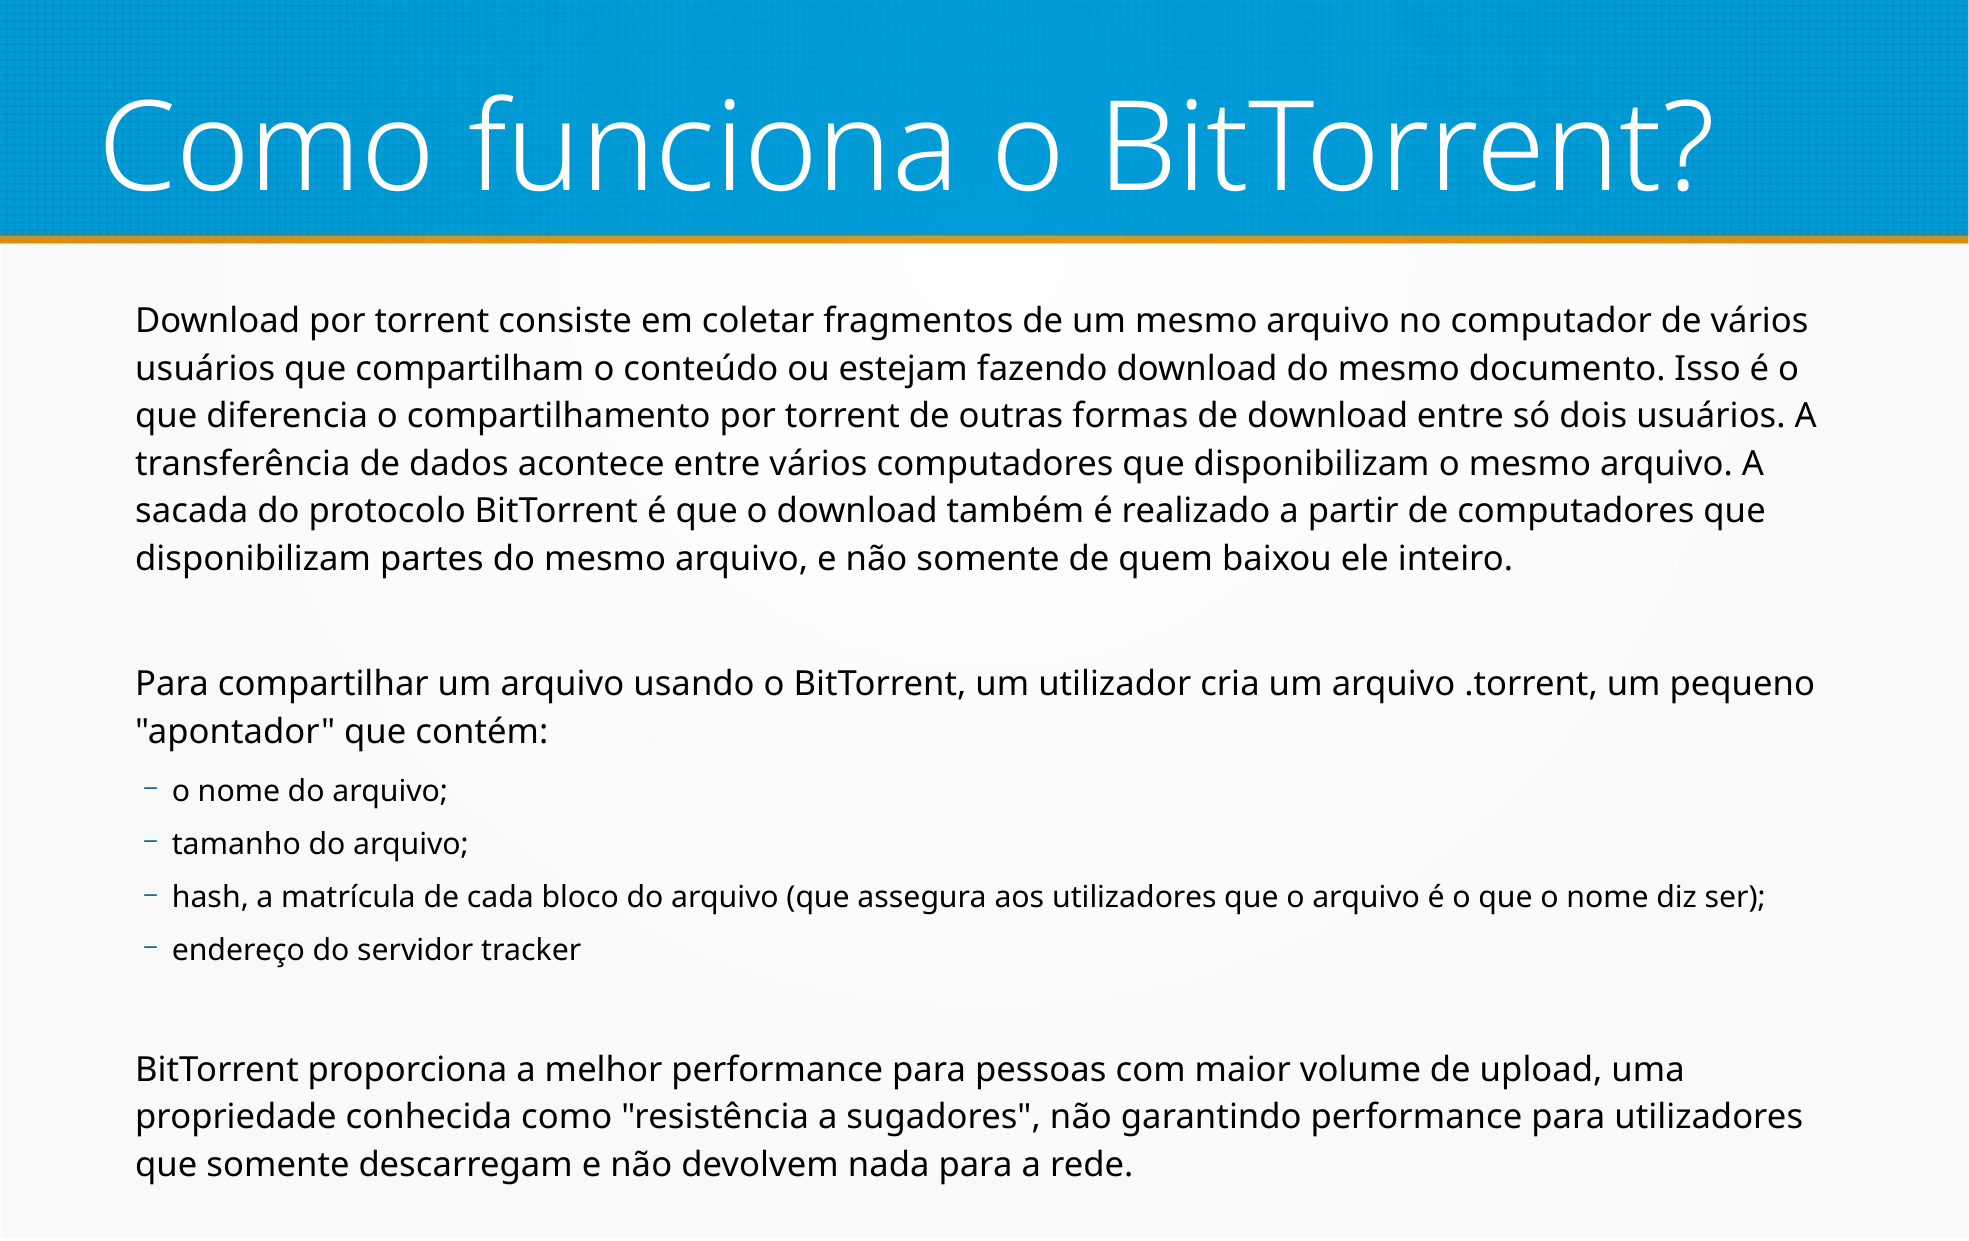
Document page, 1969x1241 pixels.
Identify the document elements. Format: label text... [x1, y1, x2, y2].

picture [0, 233, 1969, 1241]
title Como funciona o BitTorrent? [98, 19, 1870, 227]
list Download por torrent consiste em coletar fragmentos de um mesmo arquivo no computador de vários usuários que compartilham o conteúdo ou estejam fazendo download do mesmo documento. Isso é o que diferencia o compartilhamento por torrent de outras formas de download entre só dois usuários. A transferência de dados acontece entre vários computadores que disponibilizam o mesmo arquivo. A sacada do protocolo BitTorrent é que o download também é realizado a partir de computadores que disponibilizam partes do mesmo arquivo, e não somente de quem baixou ele inteiro. Para compartilhar um arquivo usando o BitTorrent, um utilizador cria um arquivo .torrent, um pequeno "apontador" que contém: o nome do arquivo; tamanho do arquivo; hash, a matrícula de cada bloco do arquivo (que assegura aos utilizadores que o arquivo é o que o nome diz ser); endereço do servidor tracker BitTorrent proporciona a melhor performance para pessoas com maior volume de upload, uma propriedade conhecida como "resistência a sugadores", não garantindo performance para utilizadores que somente descarregam e não devolvem nada para a rede. [98, 295, 1861, 1193]
